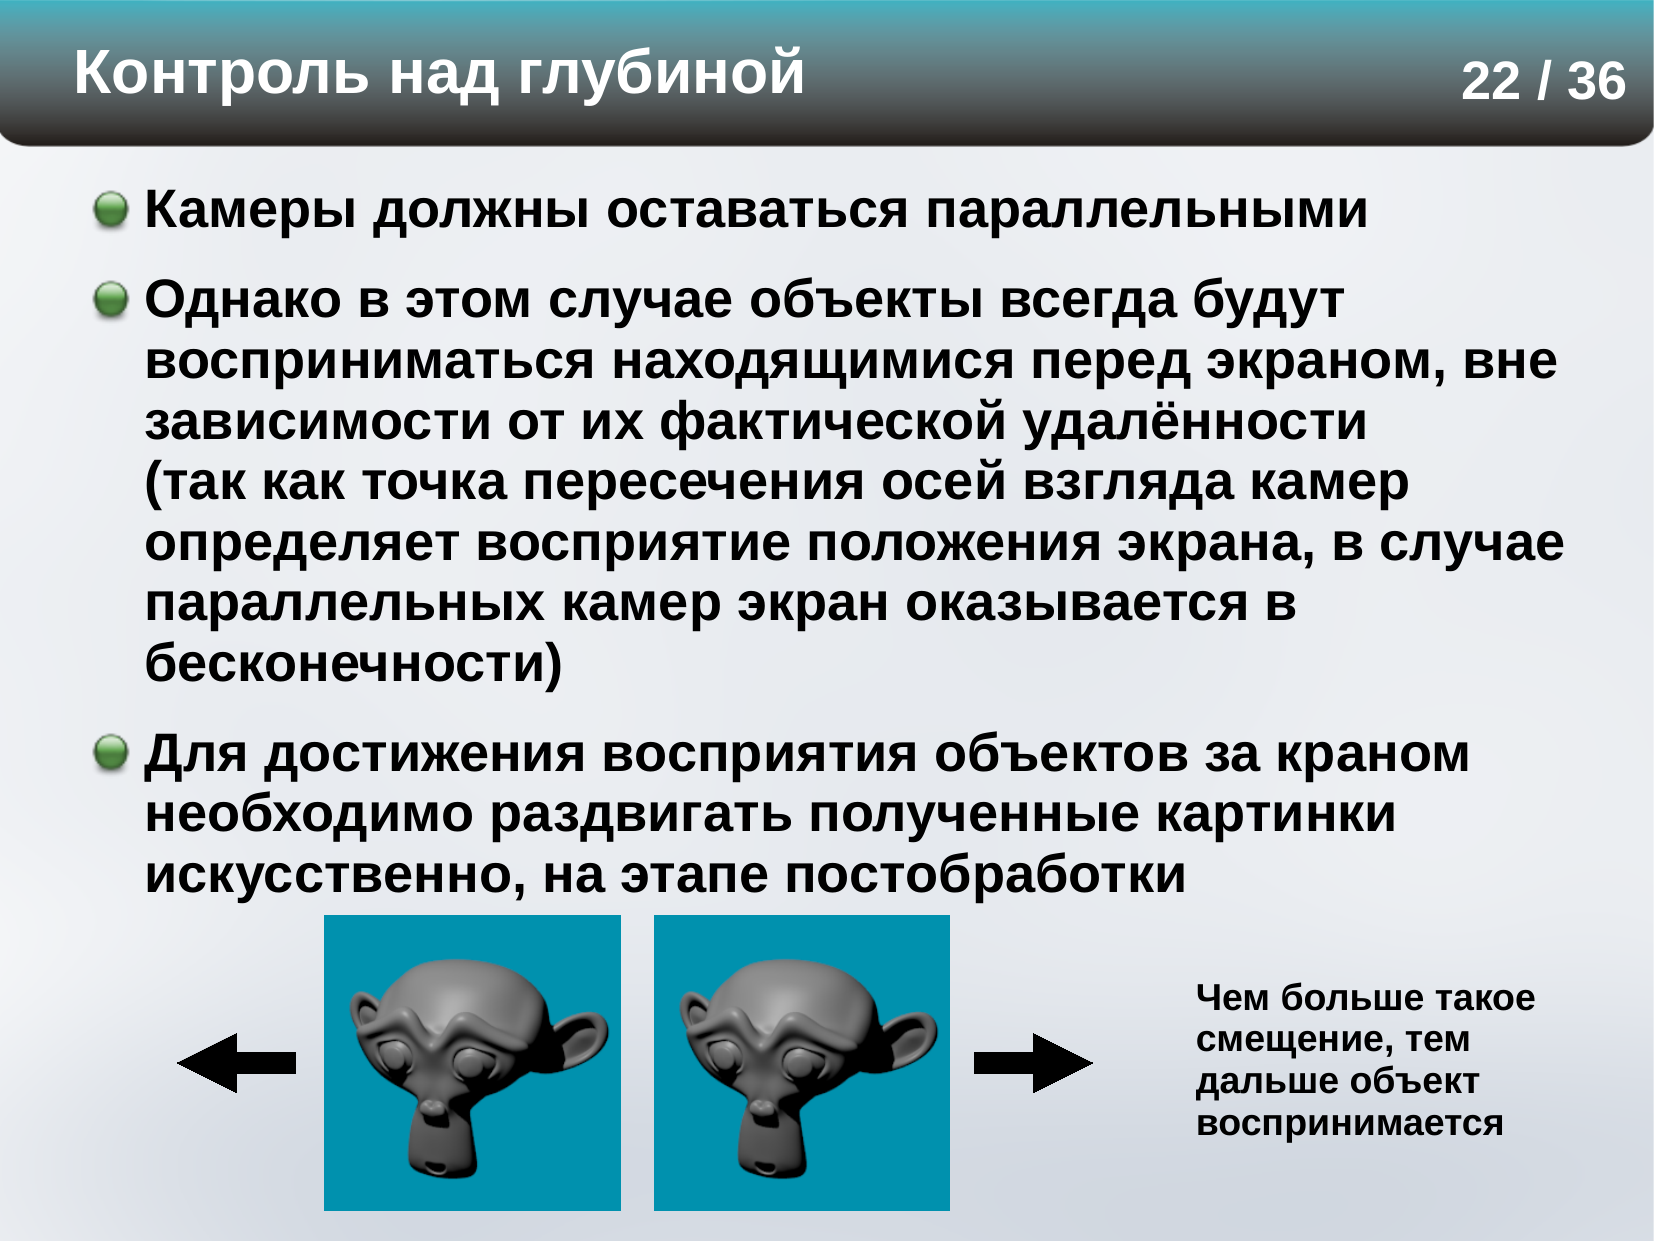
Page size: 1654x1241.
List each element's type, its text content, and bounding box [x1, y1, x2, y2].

text_box [974, 1033, 1093, 1093]
text_box [177, 1033, 296, 1093]
text_box 5 / 36 [1446, 42, 1654, 171]
picture [0, 0, 1654, 1241]
text_box Чем больше такое смещение, тем дальше объект воспринимается [1181, 968, 1595, 1152]
text_box Контроль над глубиной [59, 29, 1359, 115]
text_box Камеры должны оставаться параллельными Однако в этом случае объекты всегда будут восприниматься находящимися перед экраном, вне зависимости от их фактической удалённости (так как точка пересечения осей взгляда камер определяет восприятие положения экрана, в случае параллельных камер экран оказывается в бесконечности) Для достижения восприятия объектов за краном необходимо раздвигать полученные картинки искусственно, на этапе постобработки [70, 171, 1654, 912]
